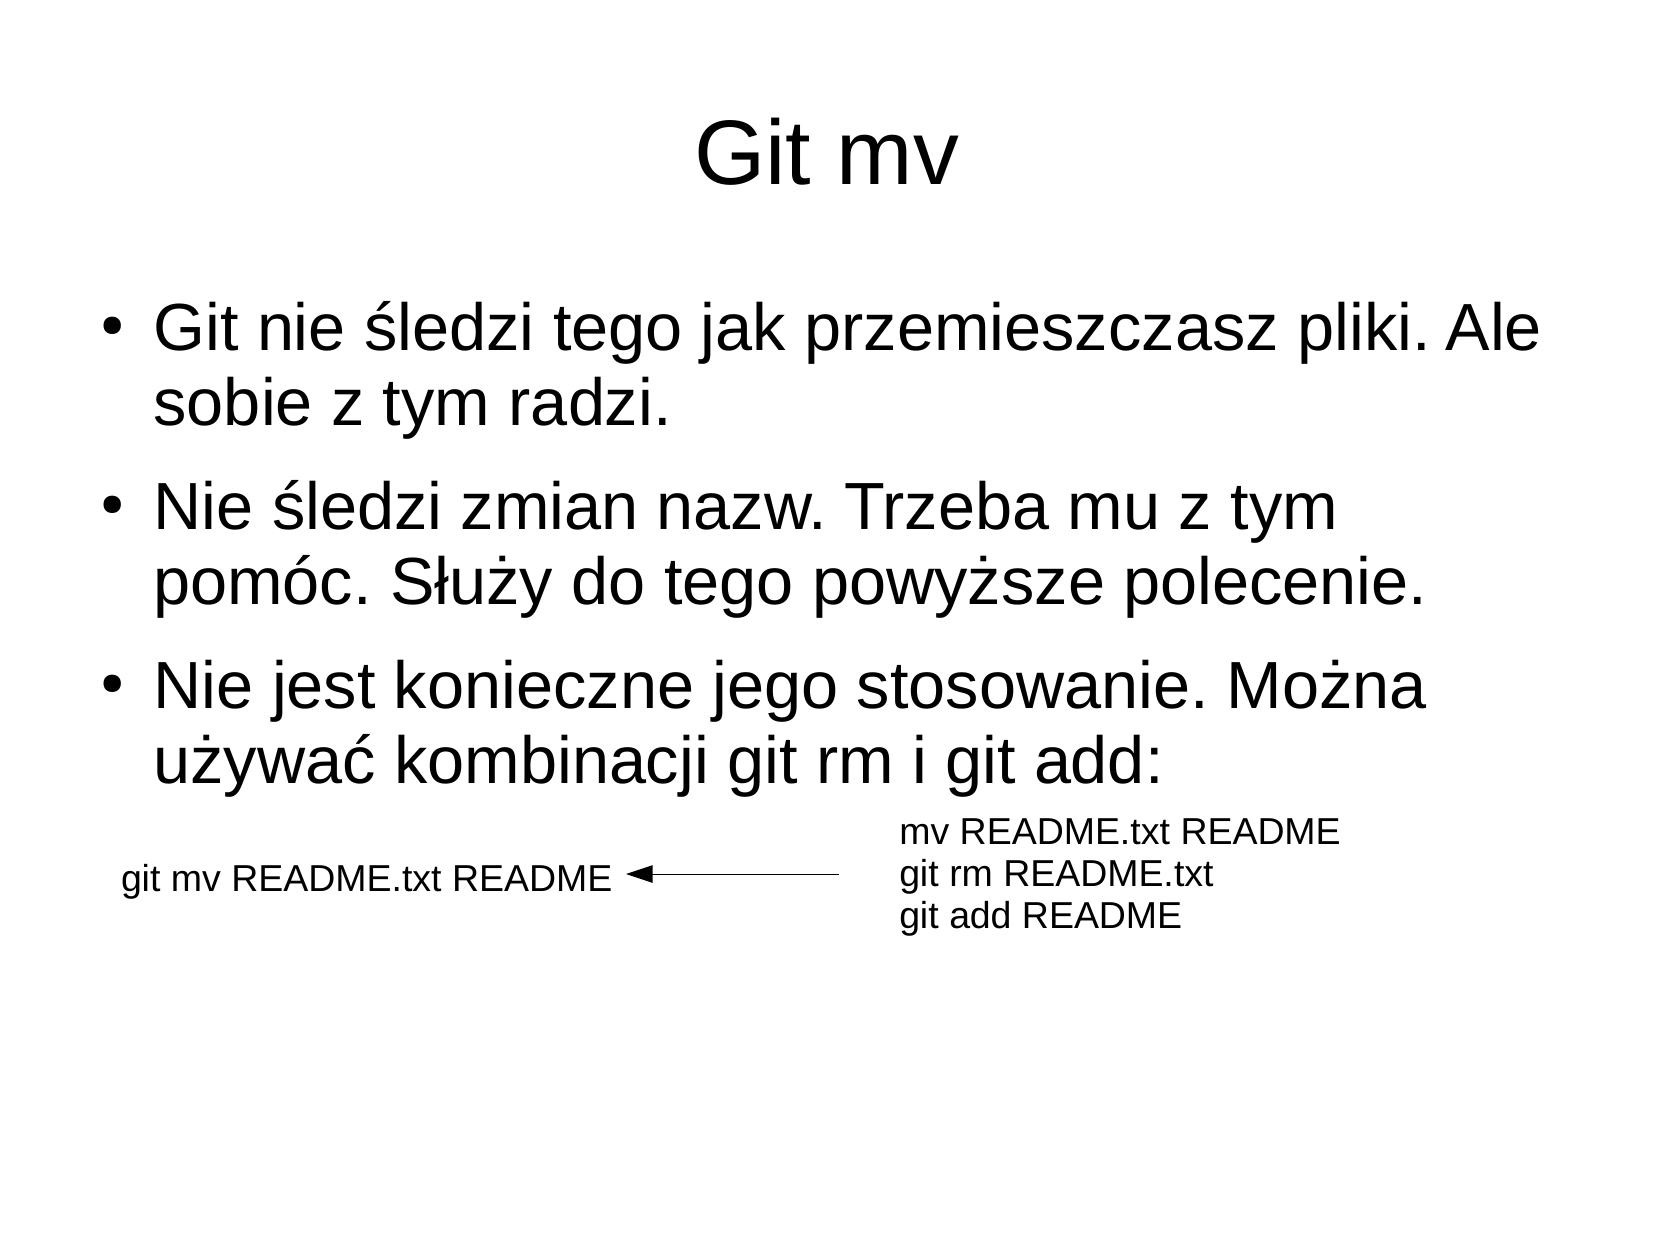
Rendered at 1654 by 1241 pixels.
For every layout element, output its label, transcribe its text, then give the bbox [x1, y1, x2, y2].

list Git nie śledzi tego jak przemieszczasz pliki. Ale sobie z tym radzi. Nie śledzi zmian nazw. Trzeba mu z tym pomóc. Służy do tego powyższe polecenie. Nie jest konieczne jego stosowanie. Można używać kombinacji git rm i git add: [82, 290, 1571, 1010]
text_box git mv README.txt README [106, 850, 745, 908]
text_box mv README.txt README git rm README.txt git add README [874, 803, 1571, 944]
title Git mv [82, 49, 1571, 257]
